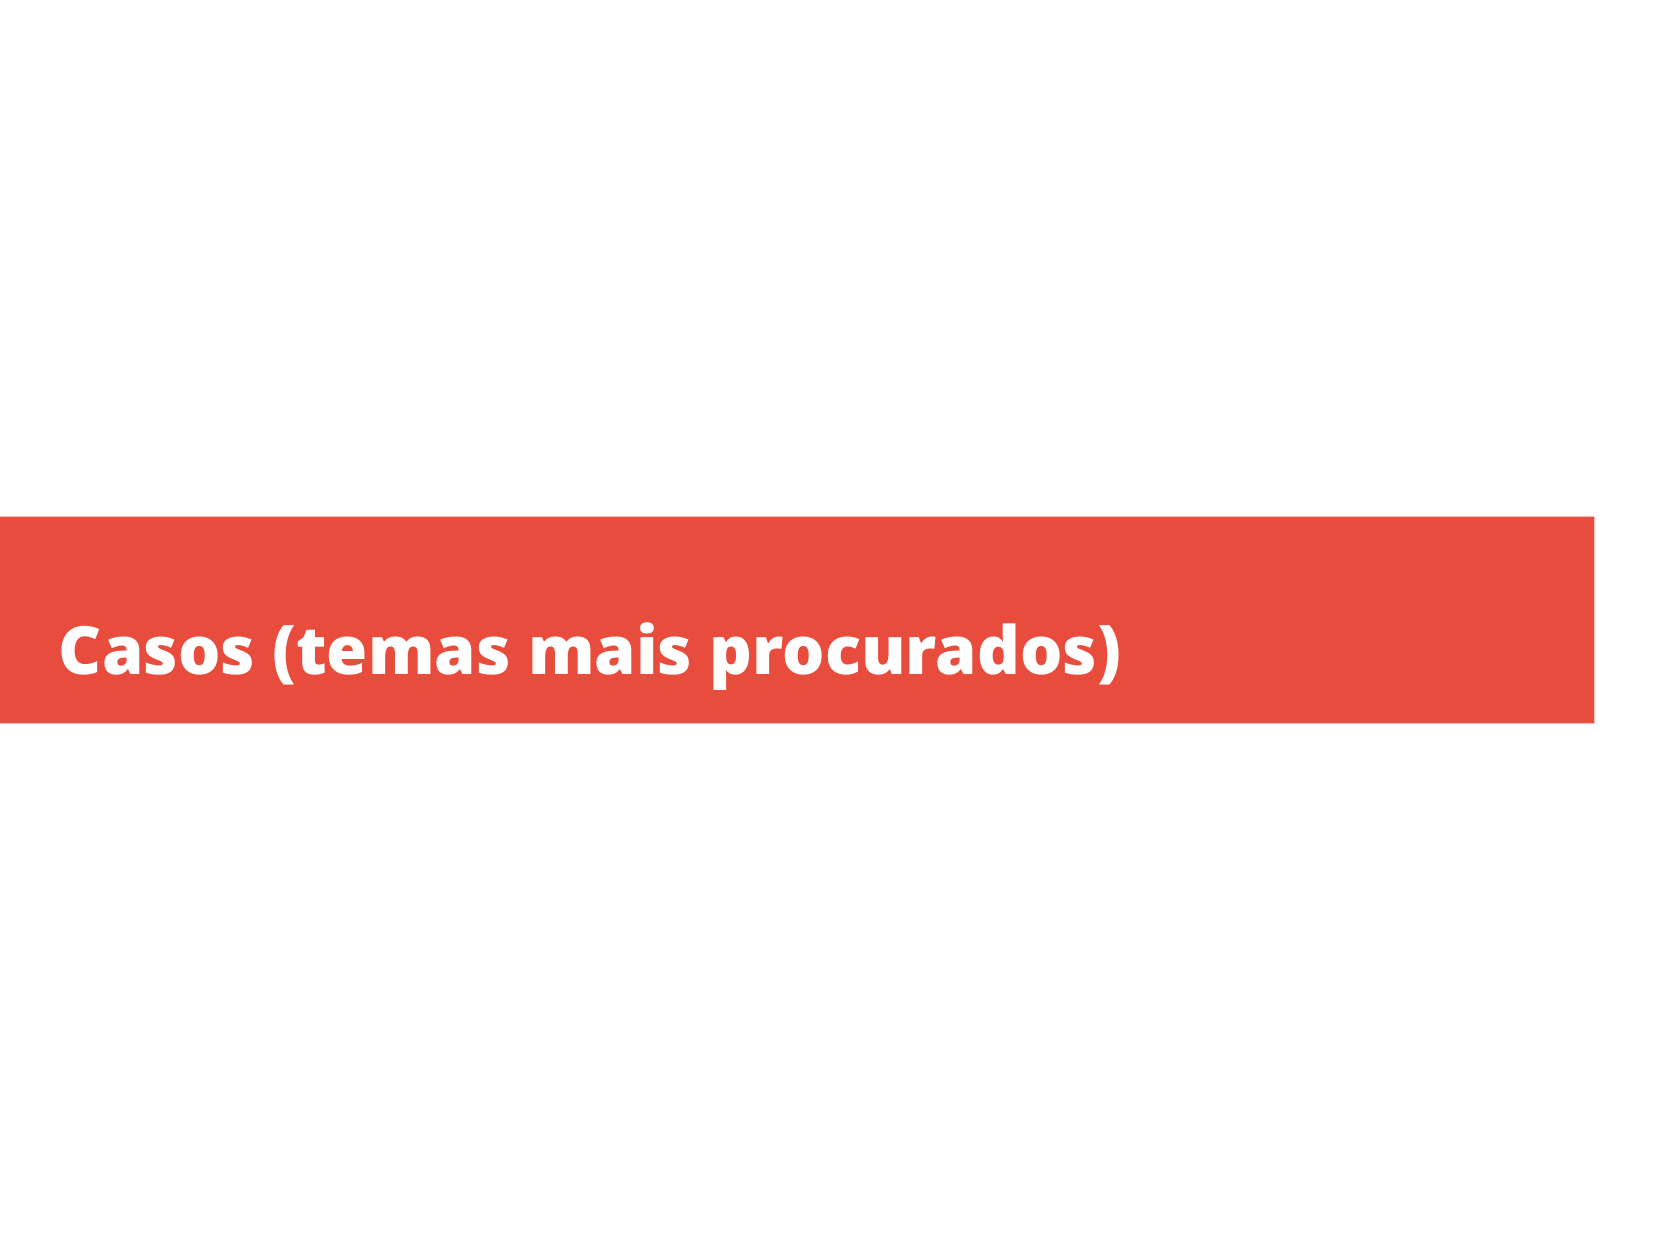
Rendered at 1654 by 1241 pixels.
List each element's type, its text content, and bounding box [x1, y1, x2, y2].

title Casos (temas mais procurados) [59, 546, 1595, 694]
